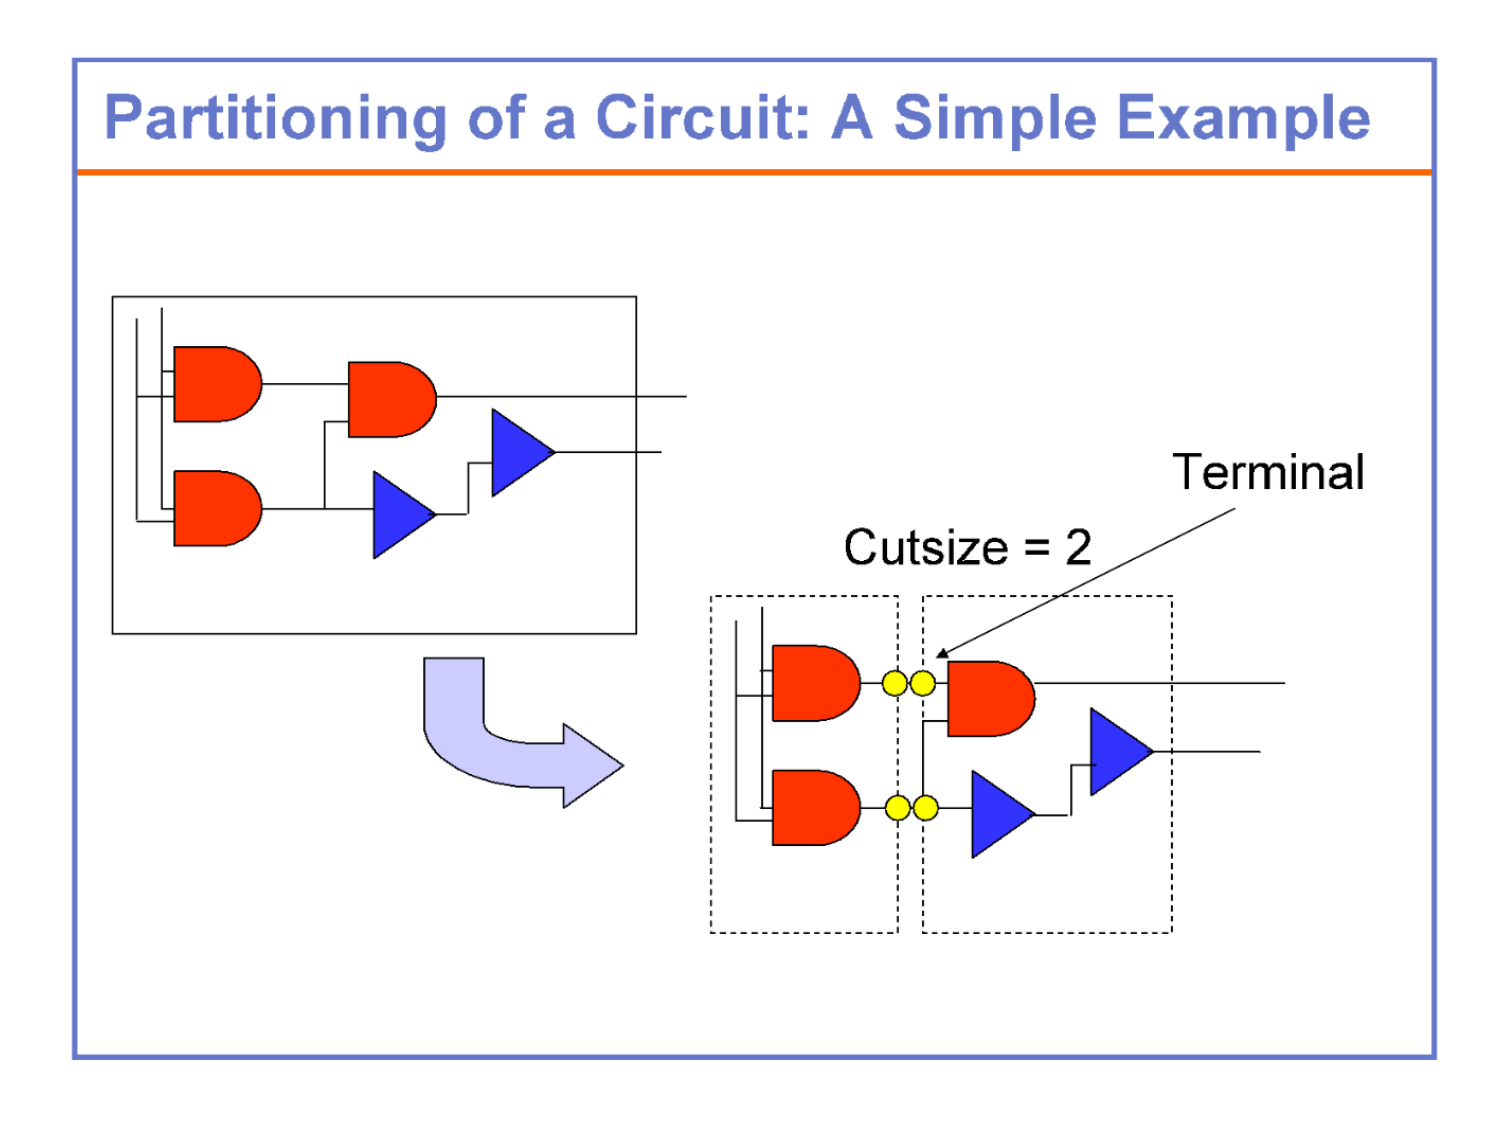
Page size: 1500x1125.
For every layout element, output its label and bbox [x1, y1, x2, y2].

picture [41, 23, 1459, 1078]
